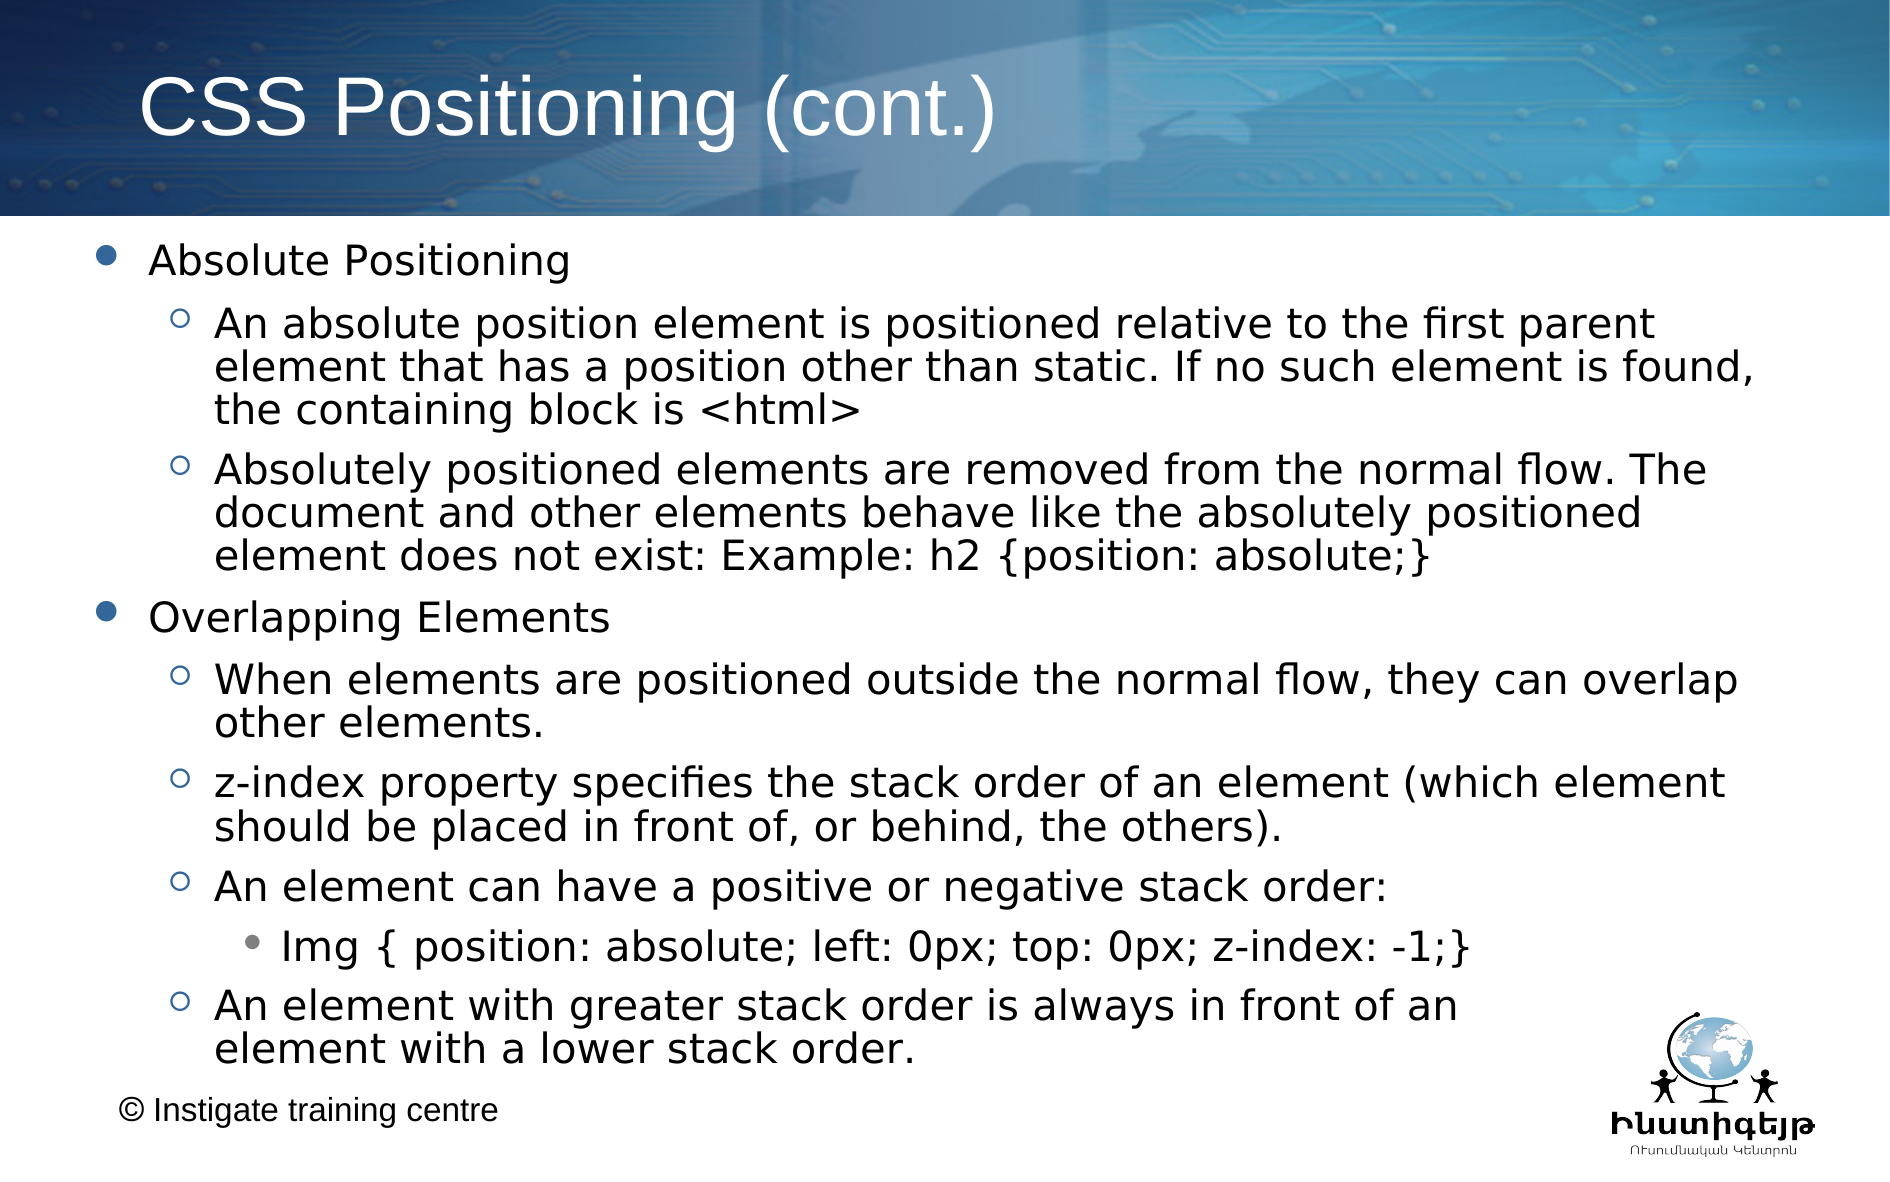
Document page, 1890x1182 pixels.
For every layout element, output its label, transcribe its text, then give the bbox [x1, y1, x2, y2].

list Absolute Positioning An absolute position element is positioned relative to the first parent element that has a position other than static. If no such element is found, the containing block is <html> Absolutely positioned elements are removed from the normal flow. The document and other elements behave like the absolutely positioned element does not exist: Example: h2 {position: absolute;} Overlapping Elements When elements are positioned outside the normal flow, they can overlap other elements. z-index property specifies the stack order of an element (which element should be placed in front of, or behind, the others). An element can have a positive or negative stack order: Img { position: absolute; left: 0px; top: 0px; z-index: -1;} An element with greater stack order is always in front of an element with a lower stack order. [93, 241, 1820, 269]
picture [1612, 1015, 1815, 1157]
picture [0, 0, 1890, 216]
